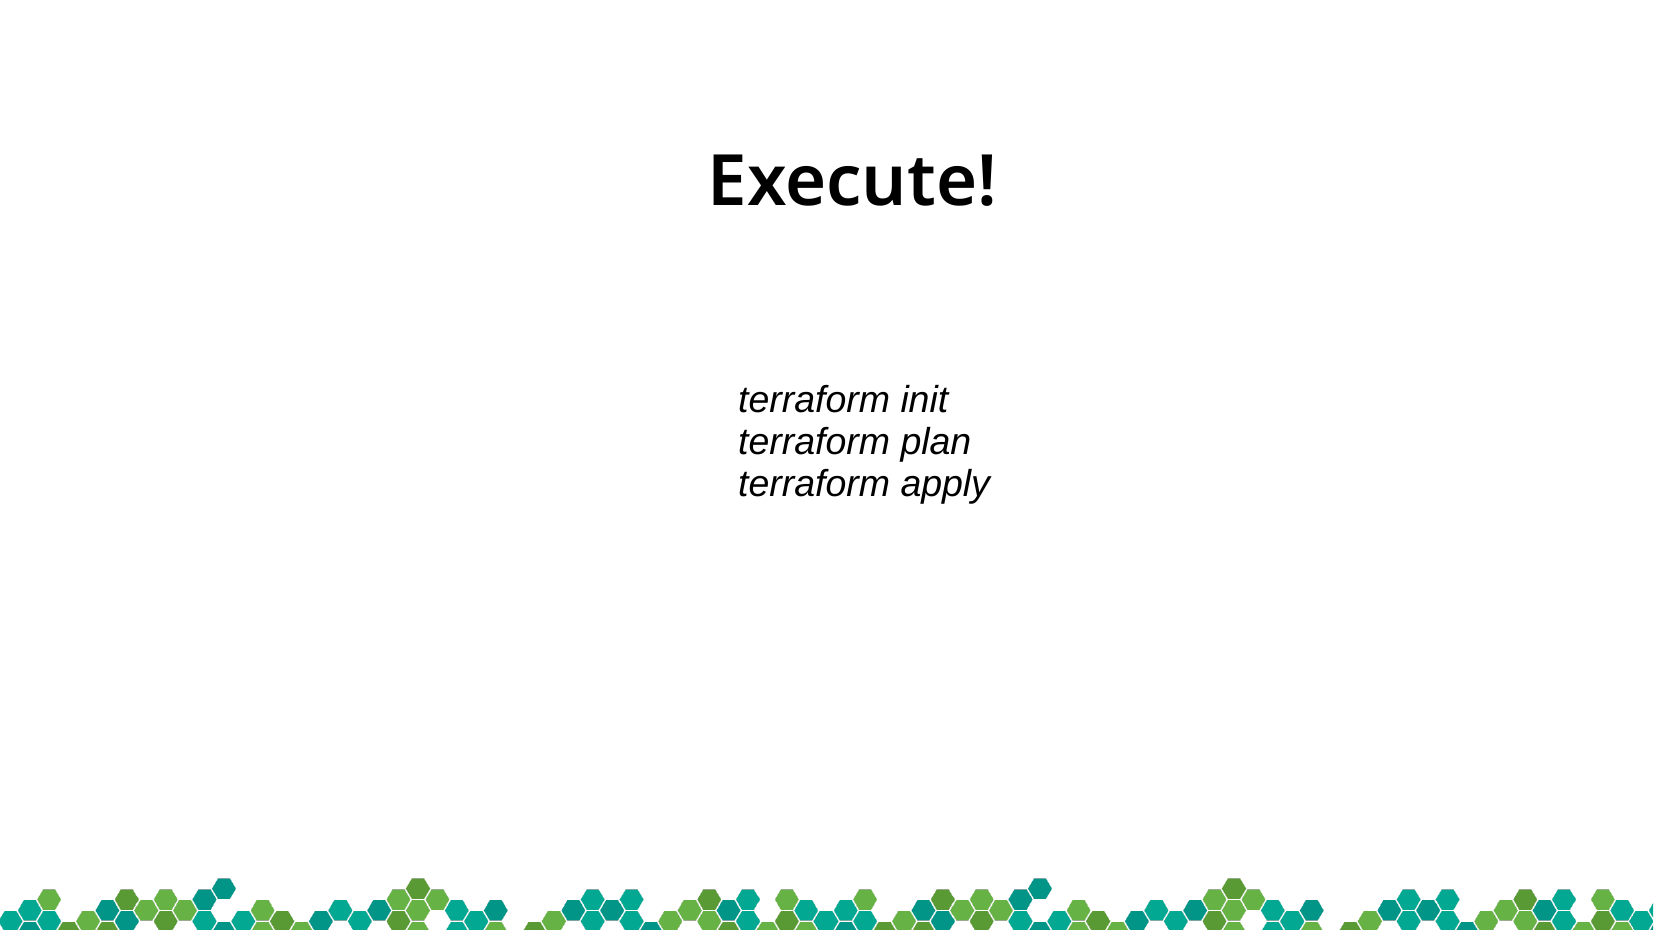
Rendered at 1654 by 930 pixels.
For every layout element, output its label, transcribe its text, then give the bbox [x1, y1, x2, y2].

text_box terraform init terraform plan terraform apply [687, 371, 1005, 513]
picture [0, 870, 1654, 930]
title Execute! [707, 88, 1251, 267]
